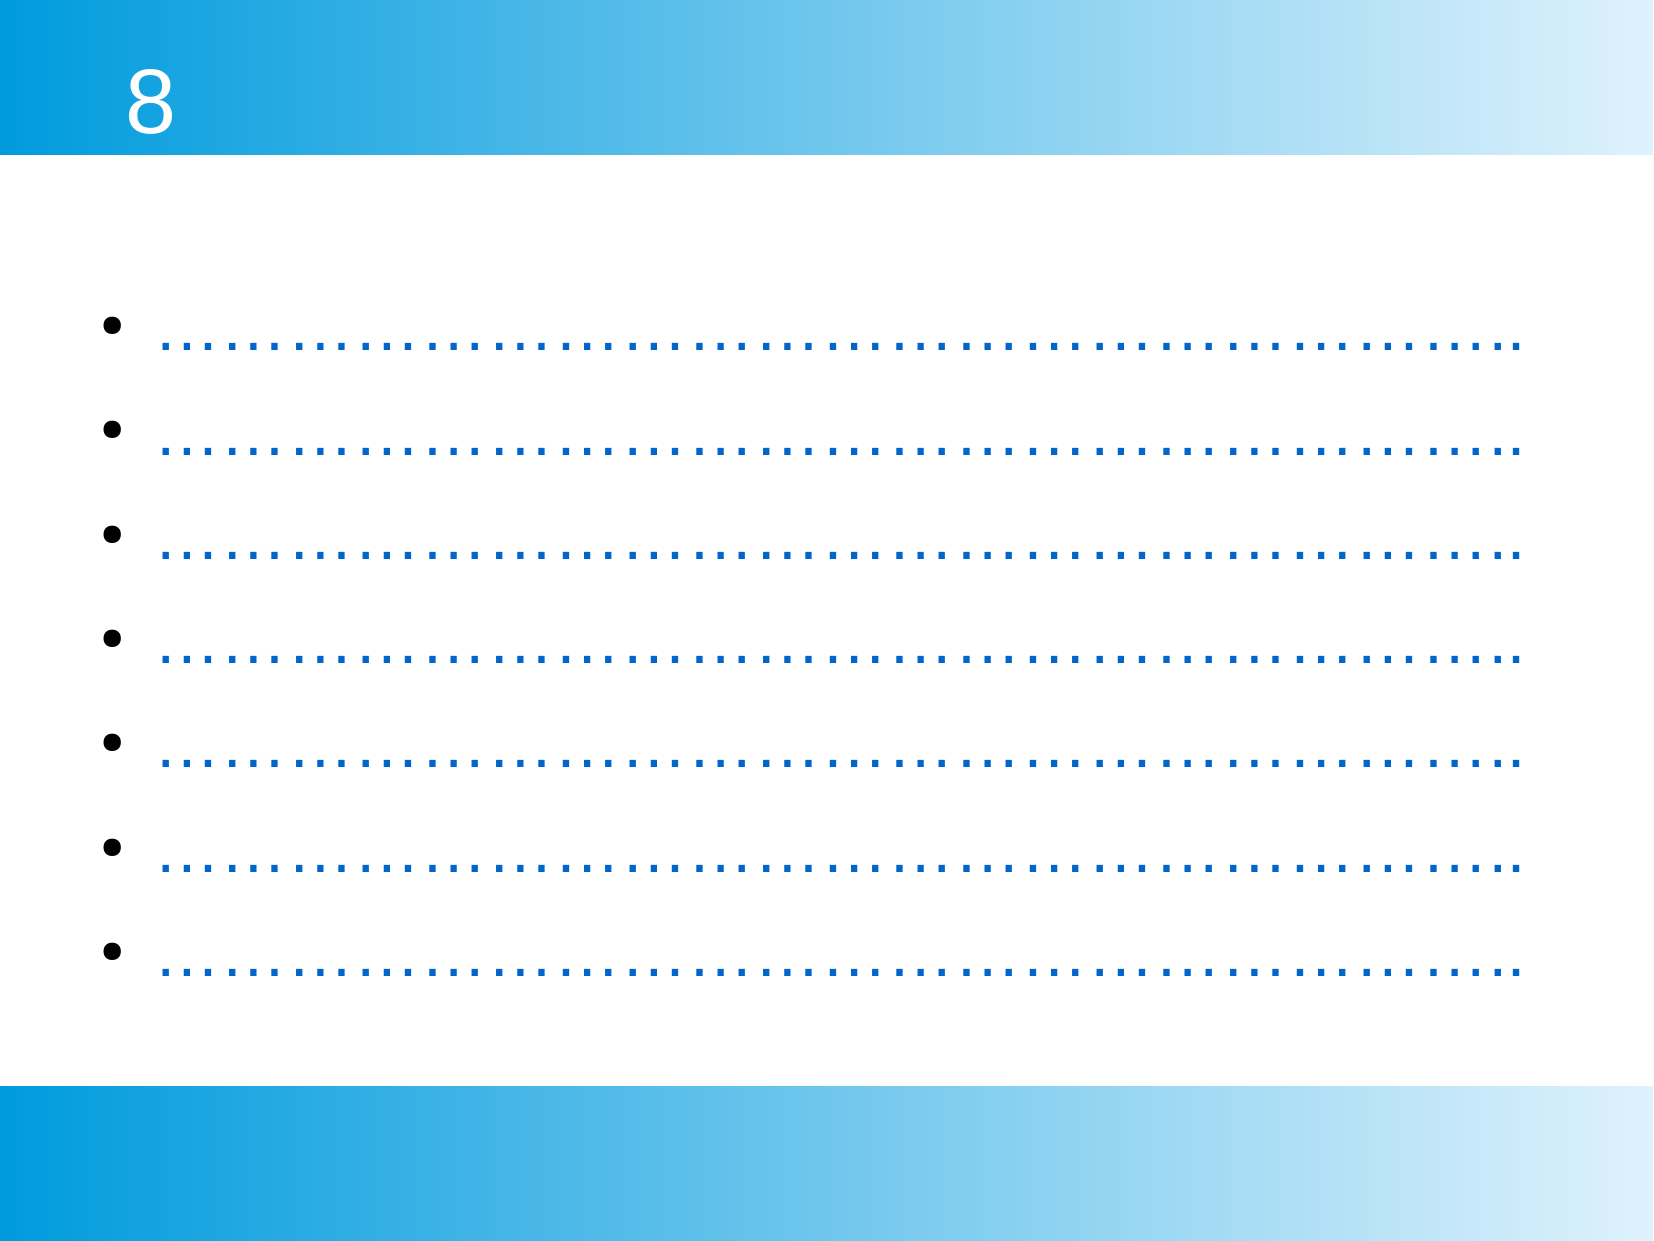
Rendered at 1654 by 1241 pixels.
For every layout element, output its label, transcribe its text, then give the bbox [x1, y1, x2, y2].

title 8 [82, 49, 1571, 155]
list …………………………………………………….. …………………………………………………….. …………………………………………………….. …………………………………………………….. …………………………………………………….. …………………………………………………….. …………………………………………………….. [82, 290, 1571, 1010]
